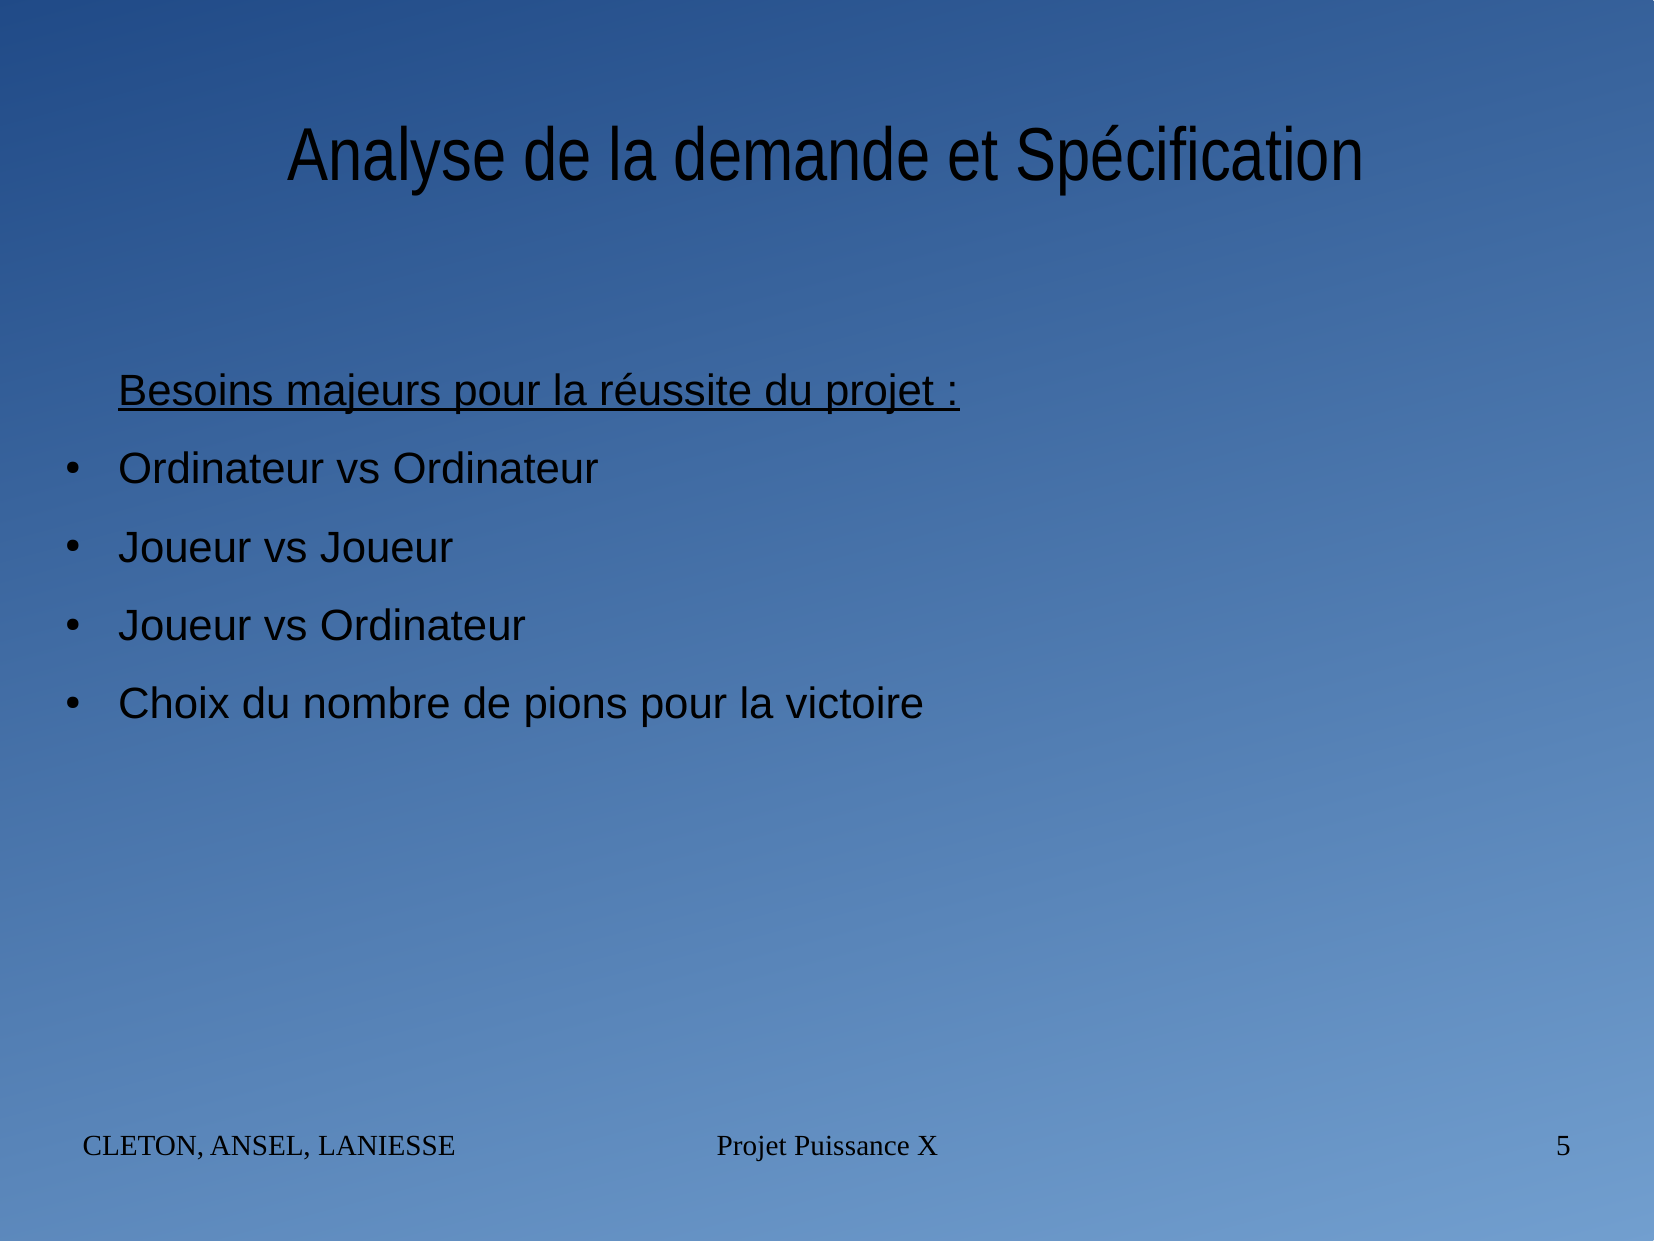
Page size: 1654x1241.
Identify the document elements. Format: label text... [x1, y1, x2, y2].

title Analyse de la demande et Spécification [82, 49, 1571, 257]
list Besoins majeurs pour la réussite du projet : Ordinateur vs Ordinateur Joueur vs Joueur Joueur vs Ordinateur Choix du nombre de pions pour la victoire [47, 366, 1536, 1086]
